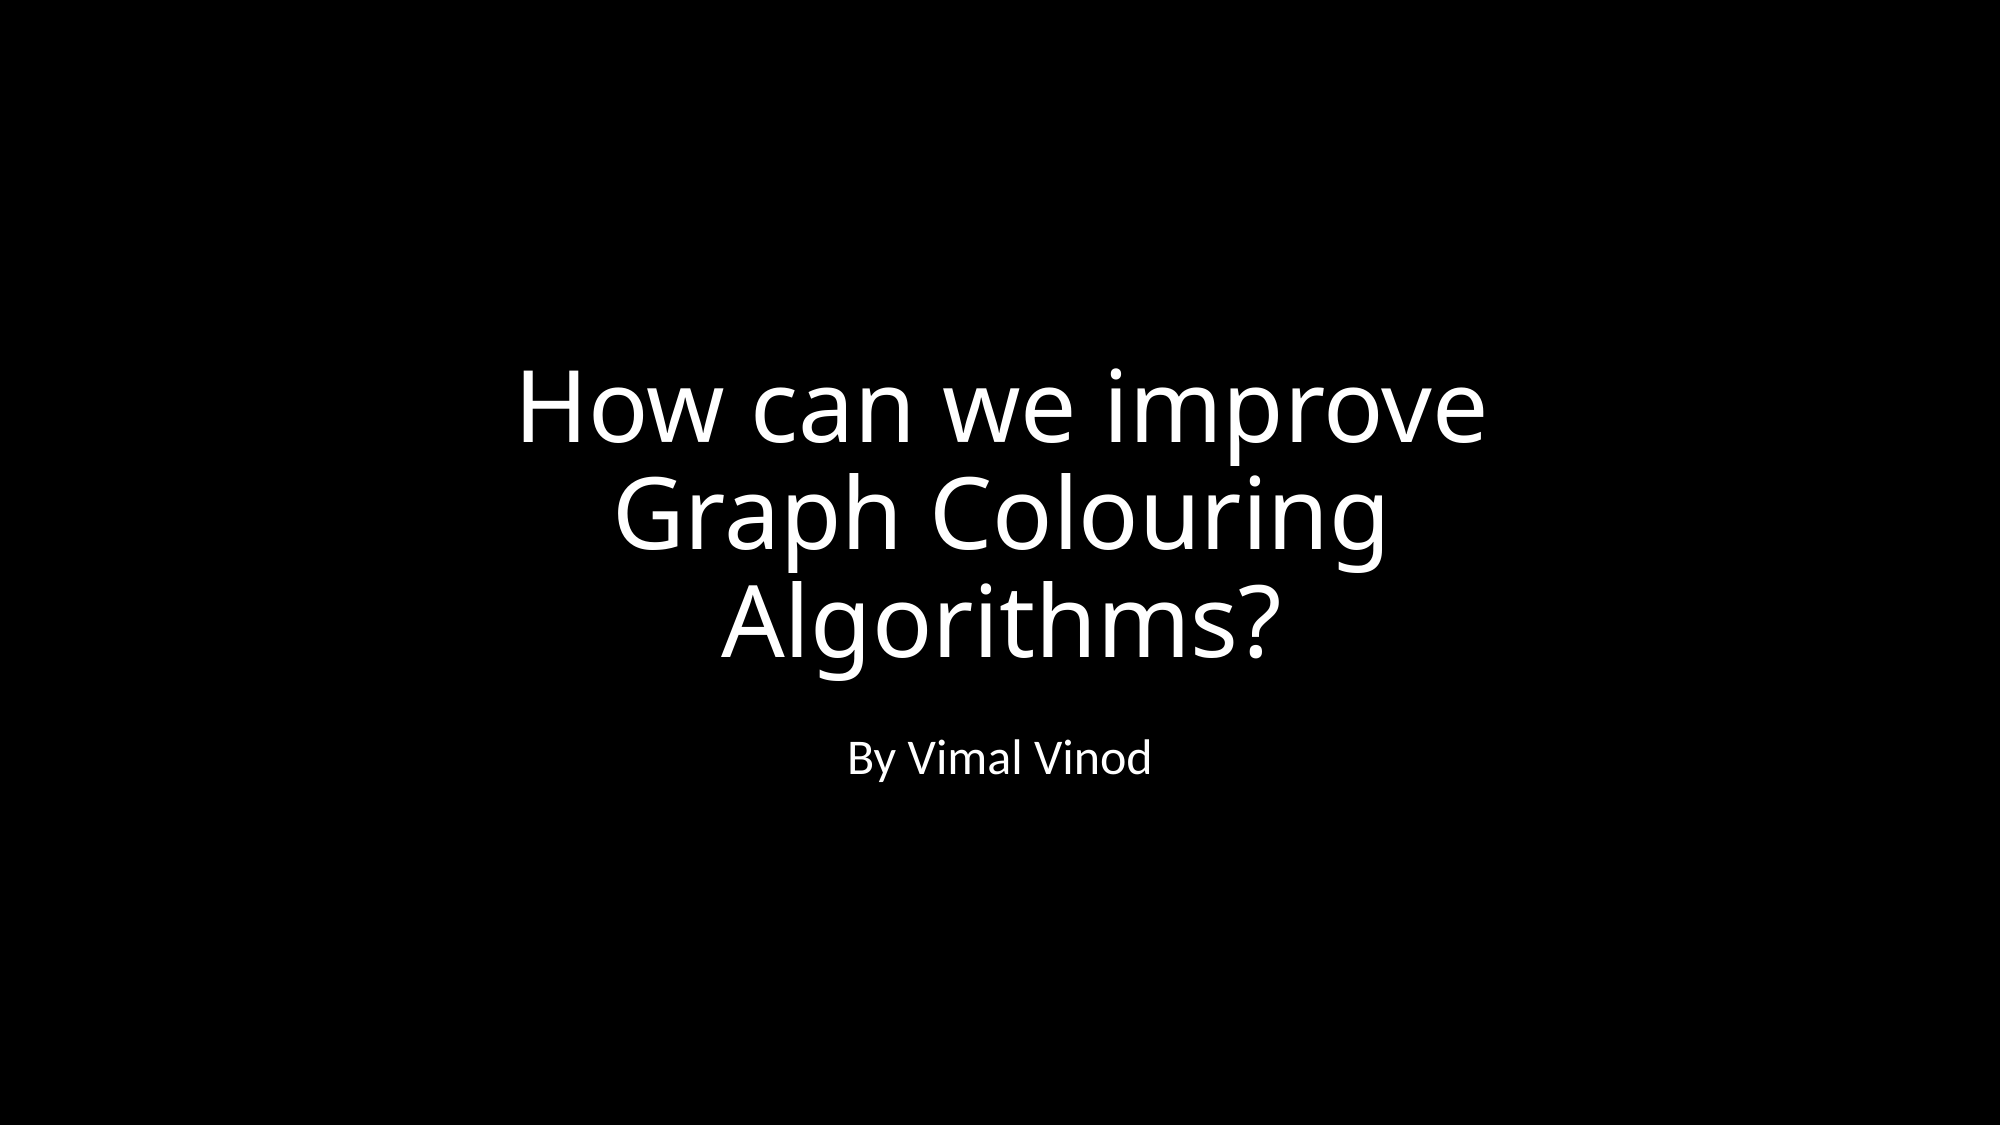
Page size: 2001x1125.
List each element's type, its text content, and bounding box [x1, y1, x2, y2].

title How can we improve Graph Colouring Algorithms? [390, 220, 1613, 687]
subtitle By Vimal Vinod [473, 724, 1527, 959]
